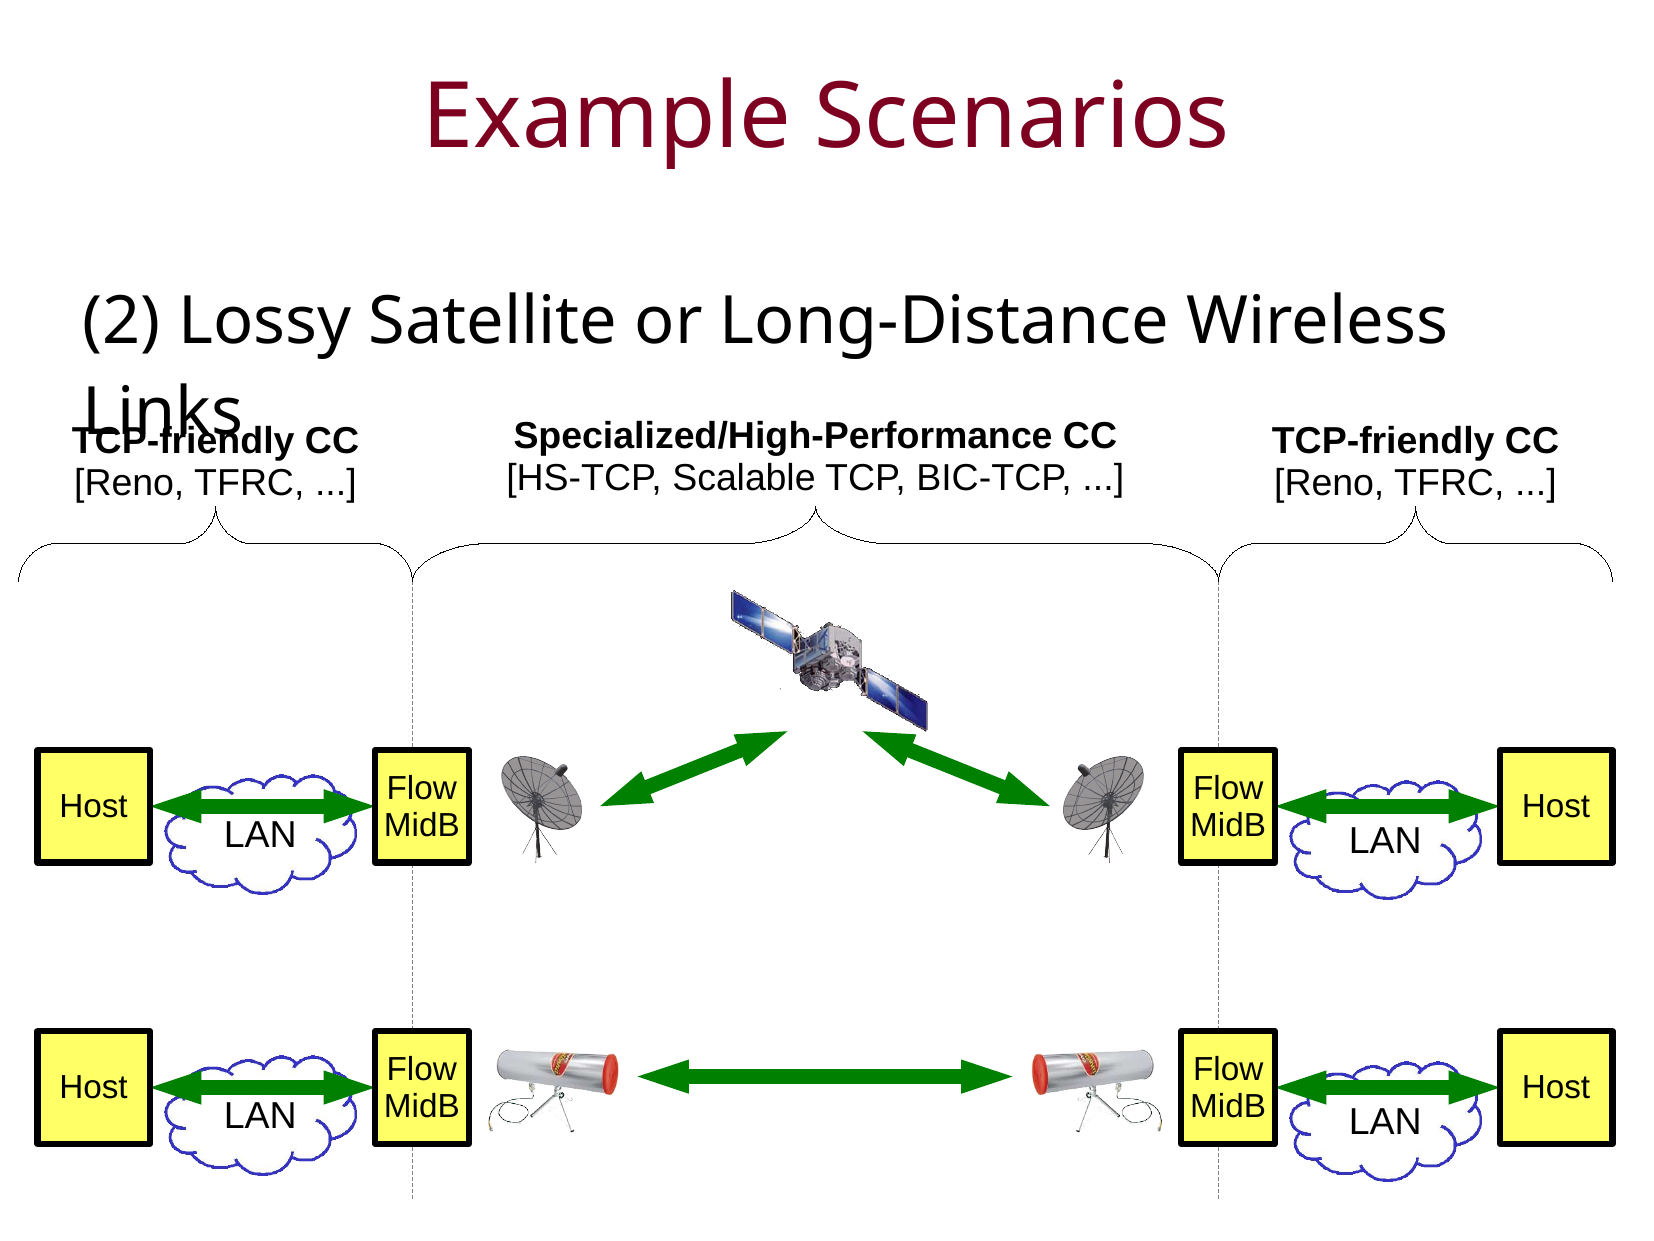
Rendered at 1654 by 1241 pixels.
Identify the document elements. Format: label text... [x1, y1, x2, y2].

text_box Flow MidB [1181, 1031, 1276, 1144]
picture [164, 1055, 357, 1082]
picture [164, 774, 357, 801]
picture [164, 812, 357, 895]
picture [1063, 756, 1144, 863]
text_box Flow MidB [1181, 750, 1276, 863]
picture [164, 1093, 357, 1176]
picture [501, 756, 582, 863]
picture [1289, 1093, 1482, 1182]
text_box Host [1500, 750, 1613, 863]
picture [731, 590, 928, 732]
text_box TCP-friendly CC [Reno, TFRC, ...] [1218, 412, 1613, 512]
title Example Scenarios [82, 15, 1571, 208]
picture [487, 1049, 619, 1133]
text_box Host [37, 750, 151, 863]
picture [1289, 780, 1482, 801]
text_box Host [1500, 1031, 1613, 1144]
text_box Flow MidB [375, 750, 469, 863]
text_box Specialized/High-Performance CC [HS-TCP, Scalable TCP, BIC-TCP, ...] [412, 407, 1219, 507]
picture [1031, 1049, 1163, 1133]
text_box Flow MidB [375, 1031, 469, 1144]
picture [1289, 812, 1482, 901]
picture [1289, 1061, 1482, 1082]
list (2) Lossy Satellite or Long-Distance Wireless Links [82, 272, 1576, 350]
text_box TCP-friendly CC [Reno, TFRC, ...] [18, 412, 413, 512]
text_box Host [37, 1031, 151, 1144]
